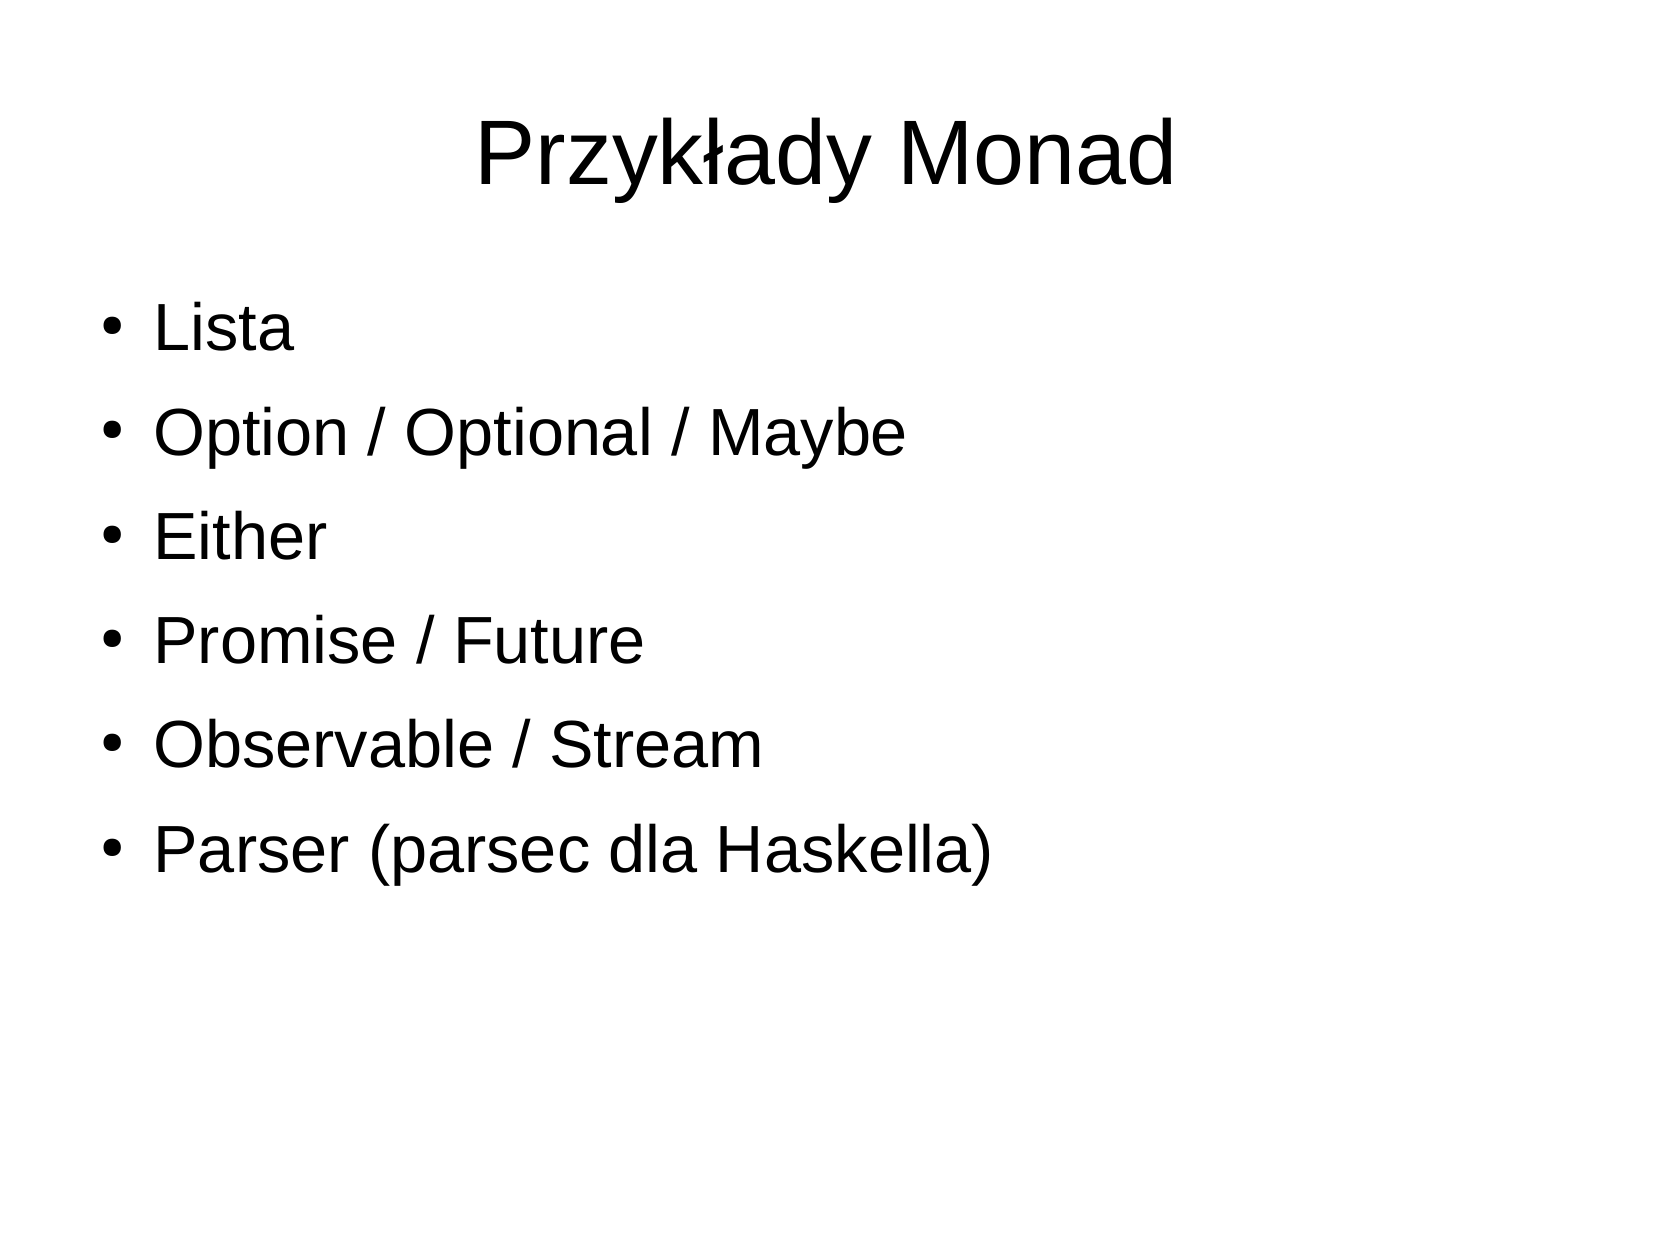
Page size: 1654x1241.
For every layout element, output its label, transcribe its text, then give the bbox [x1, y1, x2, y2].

title Przykłady Monad [82, 49, 1571, 257]
list Lista Option / Optional / Maybe Either Promise / Future Observable / Stream Parser (parsec dla Haskella) [82, 290, 1571, 1010]
